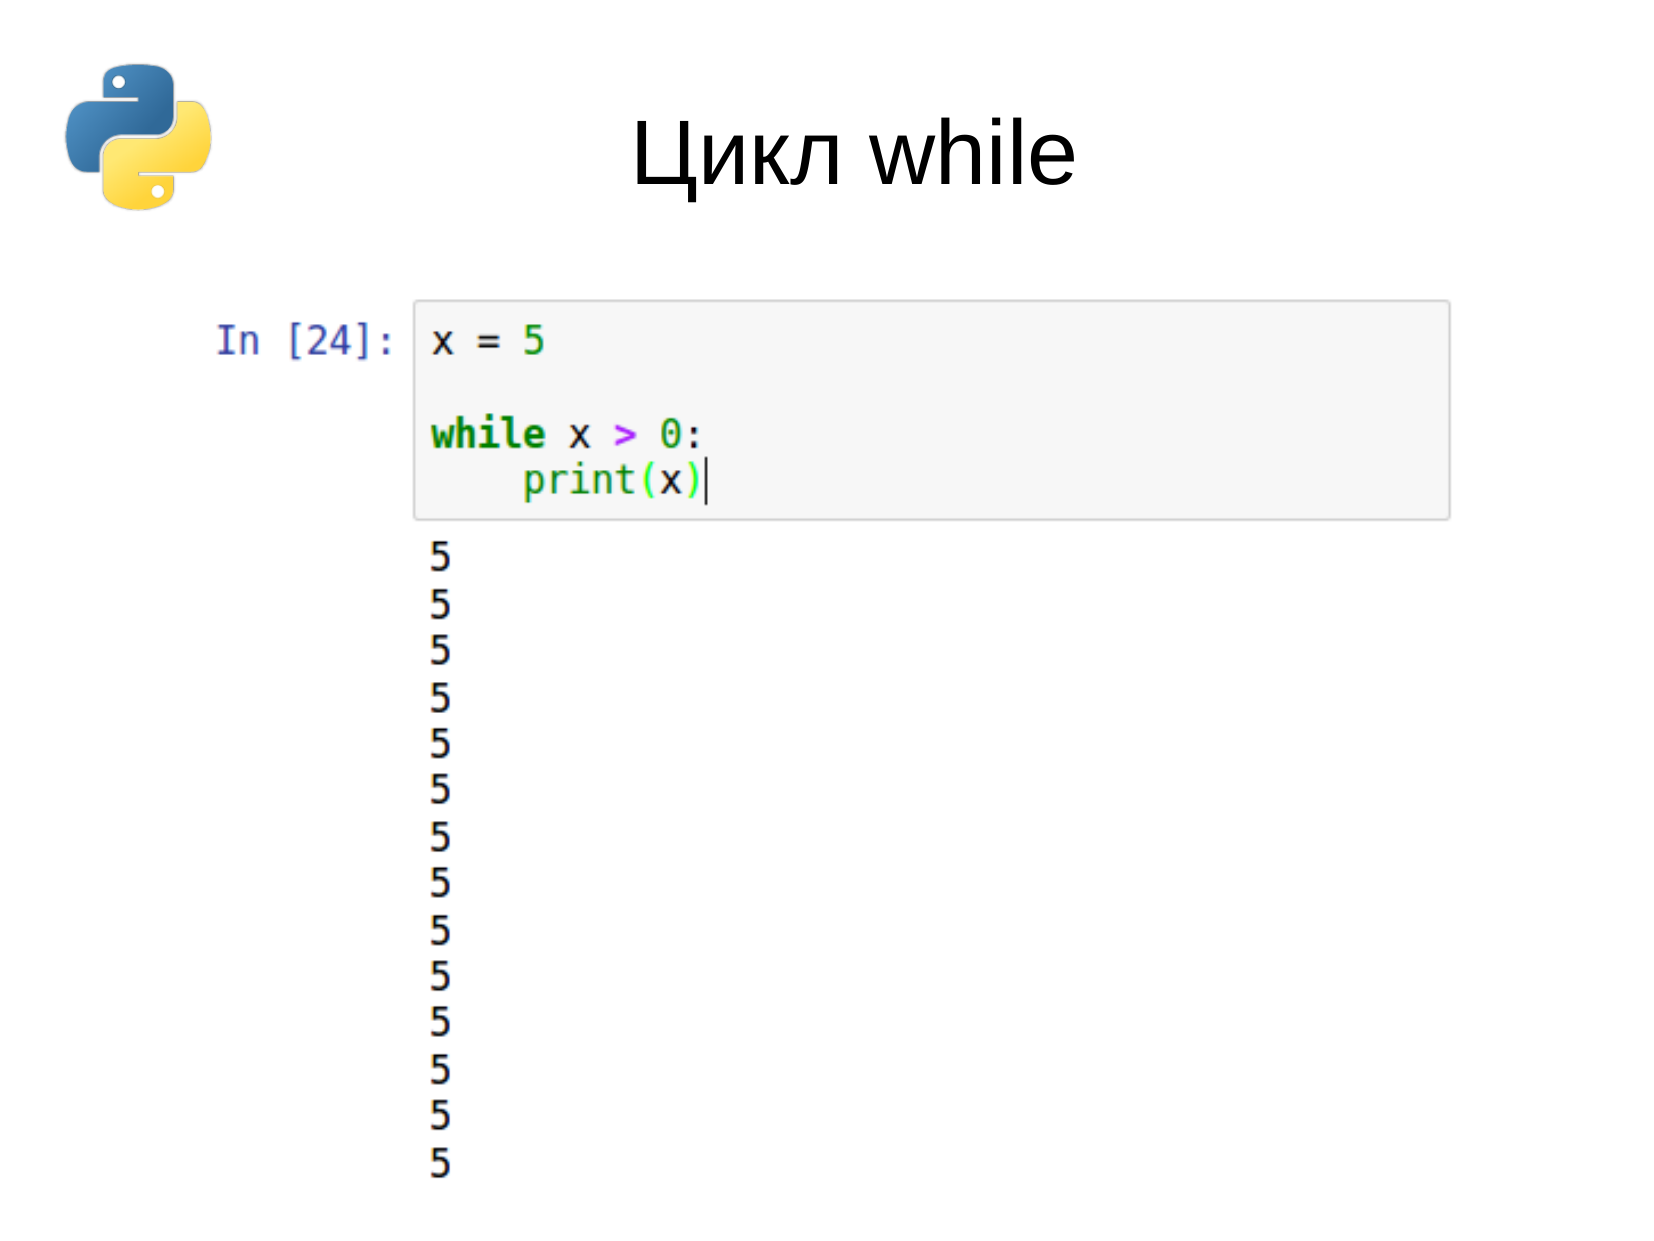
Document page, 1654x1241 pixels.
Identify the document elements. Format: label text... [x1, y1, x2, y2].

title Цикл while [270, 49, 1441, 257]
picture [33, 32, 244, 244]
picture [165, 298, 1456, 1186]
